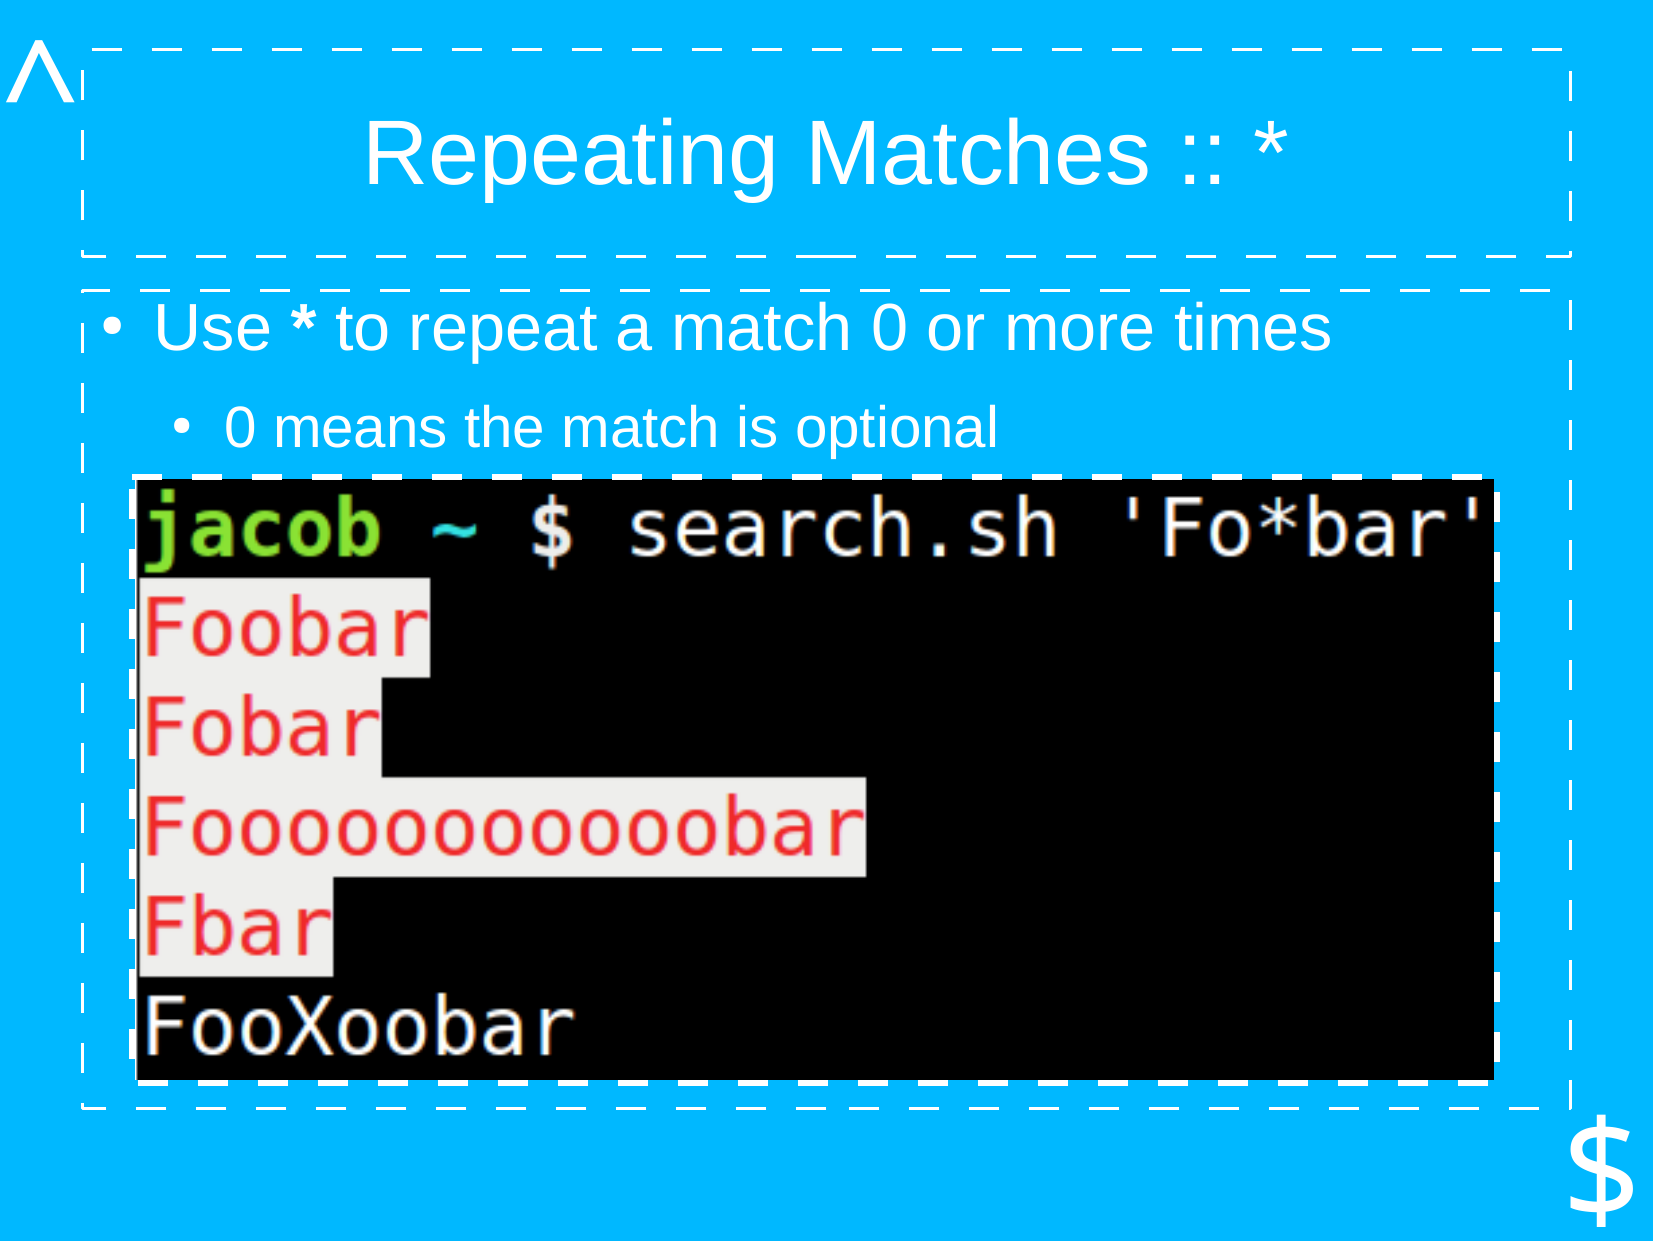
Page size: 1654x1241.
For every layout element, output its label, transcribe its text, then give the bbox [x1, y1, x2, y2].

title Repeating Matches :: * [82, 49, 1571, 257]
list Use * to repeat a match 0 or more times 0 means the match is optional [82, 290, 1571, 1109]
picture [135, 480, 1494, 1081]
